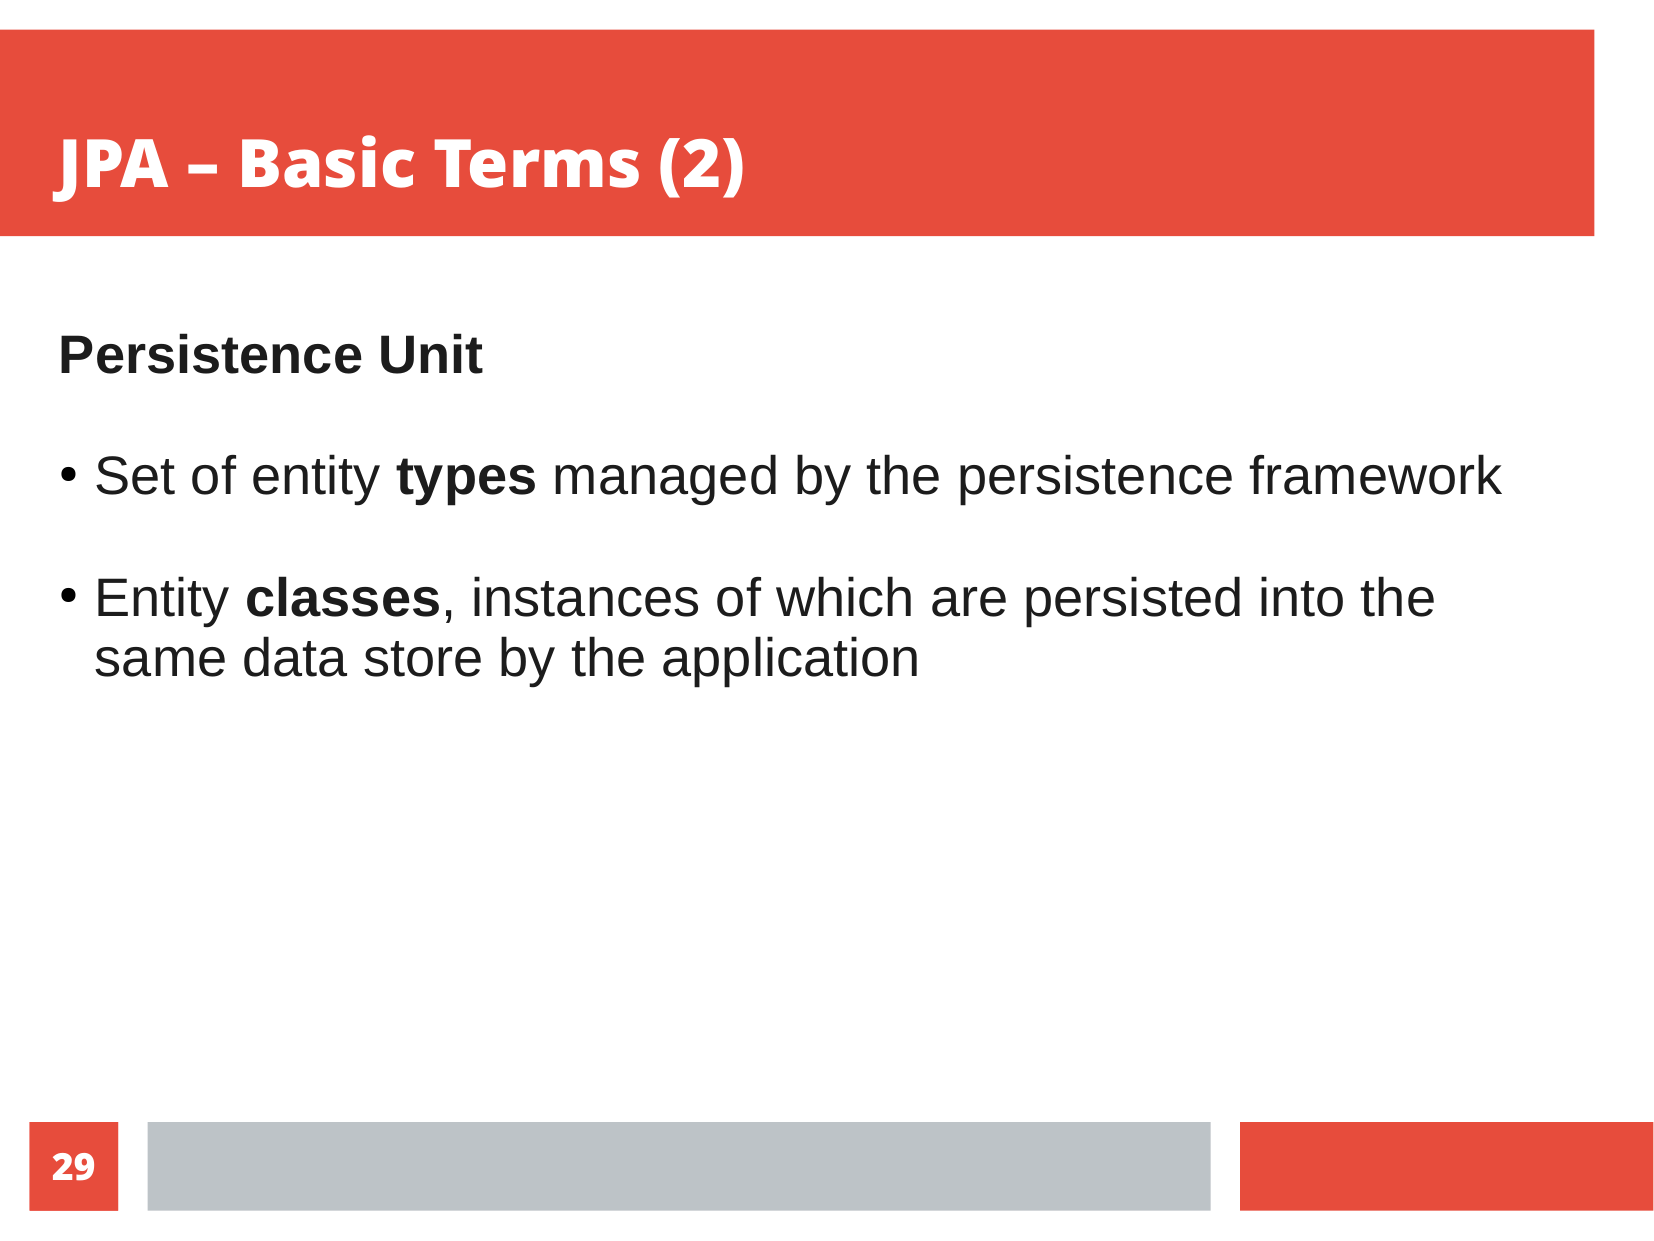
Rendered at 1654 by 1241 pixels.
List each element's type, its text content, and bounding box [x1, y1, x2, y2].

subtitle Persistence Unit Set of entity types managed by the persistence framework Entity classes, instances of which are persisted into the same data store by the application [59, 324, 1565, 1093]
title JPA – Basic Terms (2) [59, 59, 1595, 207]
